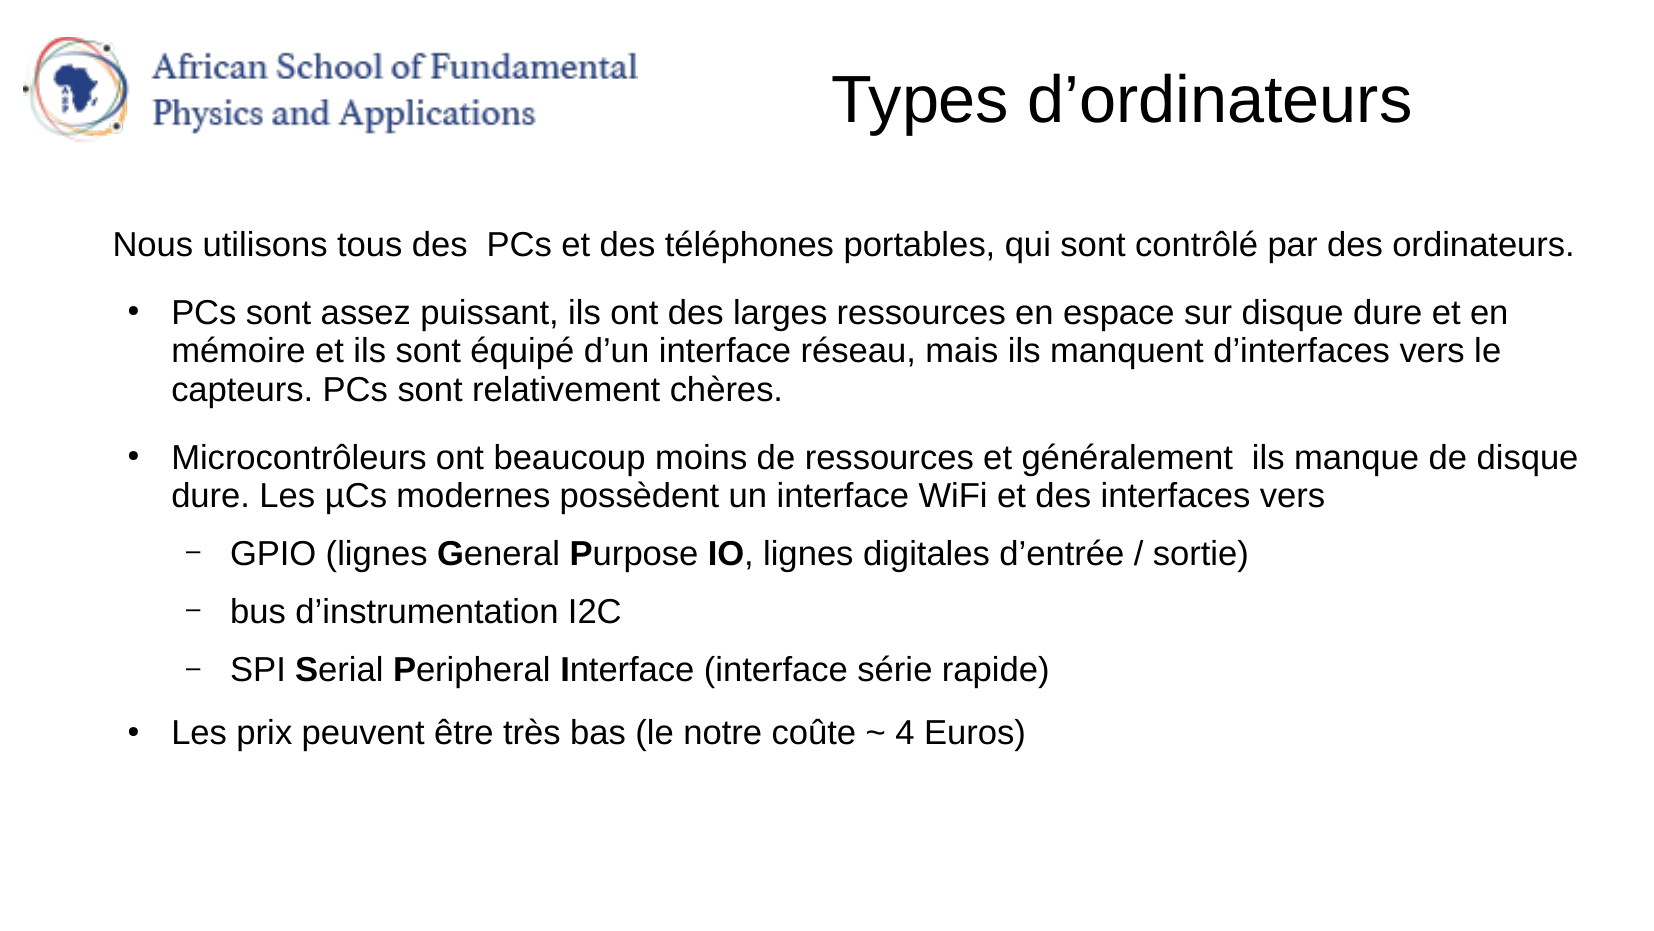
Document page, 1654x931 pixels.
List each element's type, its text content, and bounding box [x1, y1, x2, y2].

title Types d’ordinateurs [635, 21, 1610, 177]
picture [23, 37, 635, 142]
list Nous utilisons tous des PCs et des téléphones portables, qui sont contrôlé par des ordinateurs. PCs sont assez puissant, ils ont des larges ressources en espace sur disque dure et en mémoire et ils sont équipé d’un interface réseau, mais ils manquent d’interfaces vers le capteurs. PCs sont relativement chères. Microcontrôleurs ont beaucoup moins de ressources et généralement ils manque de disque dure. Les µCs modernes possèdent un interface WiFi et des interfaces vers GPIO (lignes General Purpose IO, lignes digitales d’entrée / sortie) bus d’instrumentation I2C SPI Serial Peripheral Interface (interface série rapide) Les prix peuvent être très bas (le notre coûte ~ 4 Euros) [112, 225, 1601, 765]
